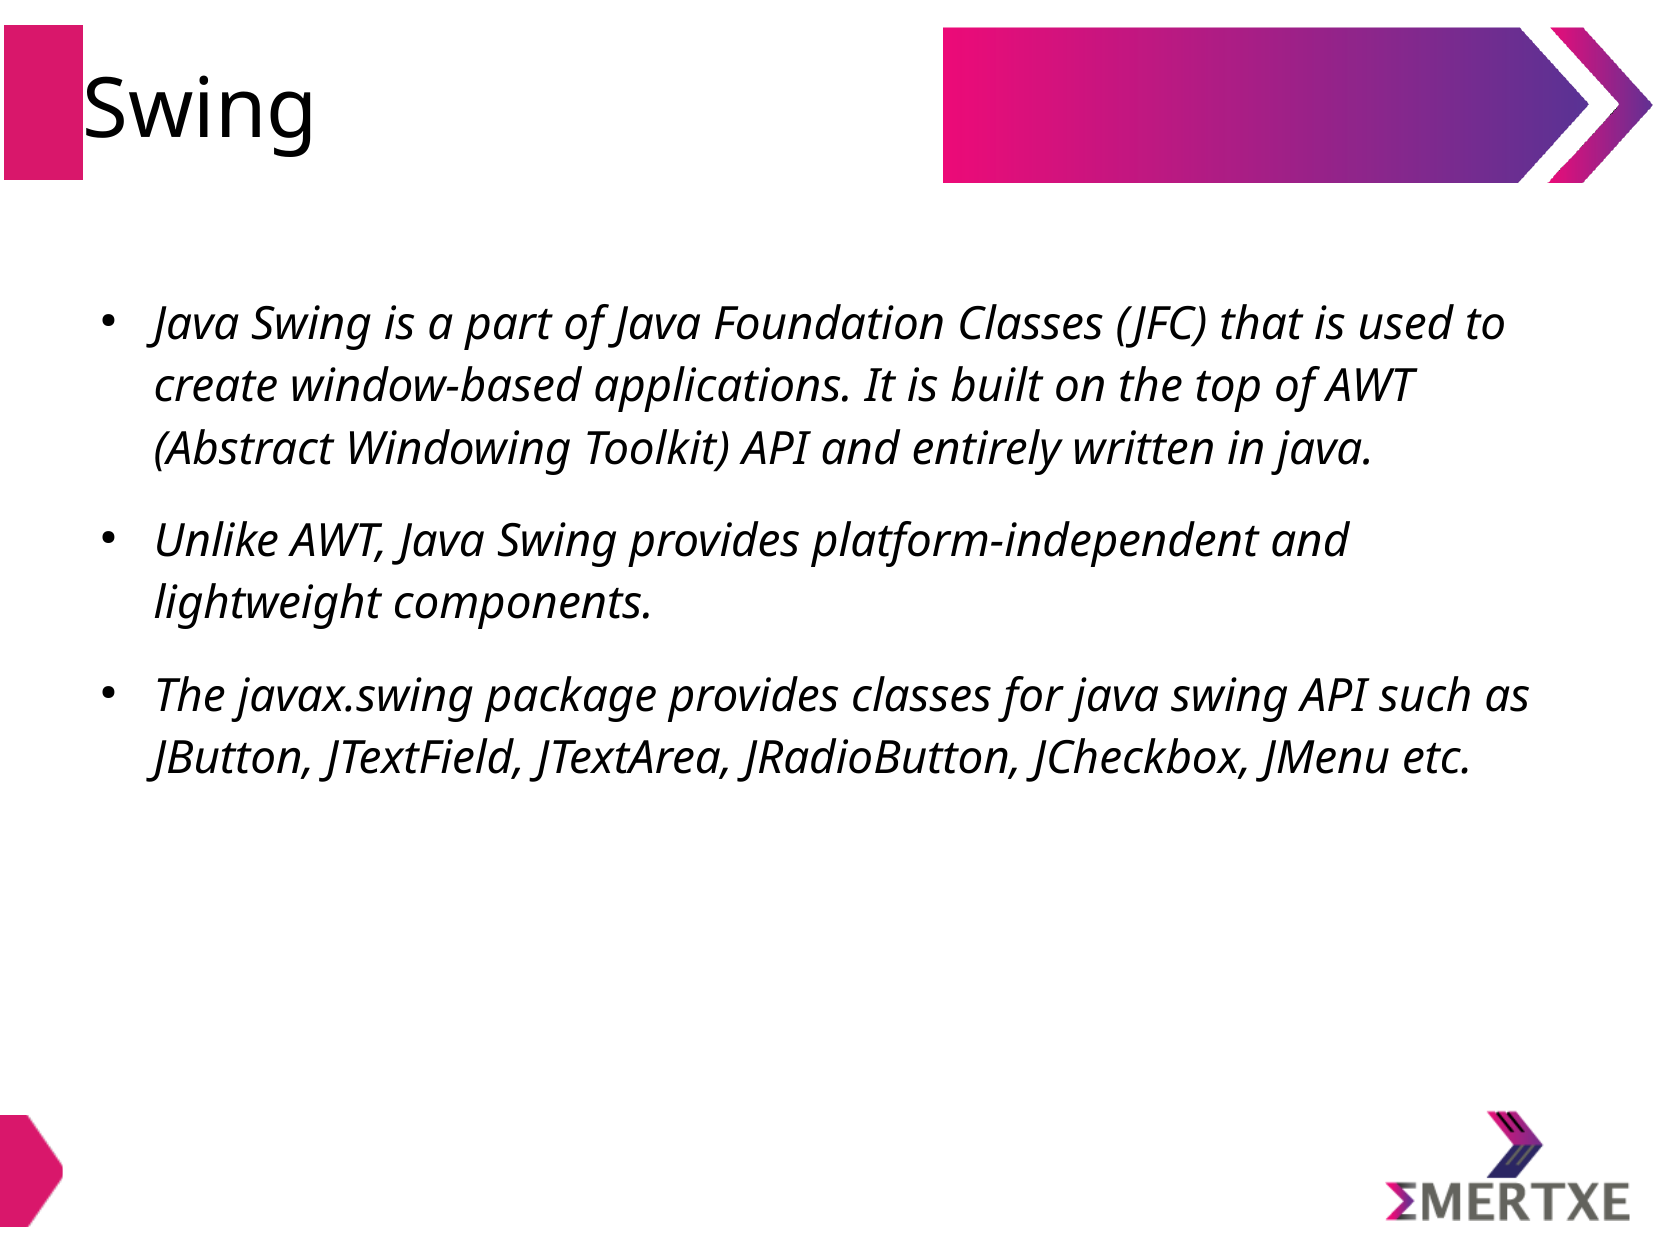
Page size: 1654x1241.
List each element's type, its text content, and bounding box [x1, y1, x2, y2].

list Java Swing is a part of Java Foundation Classes (JFC) that is used to create window-based applications. It is built on the top of AWT (Abstract Windowing Toolkit) API and entirely written in java. Unlike AWT, Java Swing provides platform-independent and lightweight components. The javax.swing package provides classes for java swing API such as JButton, JTextField, JTextArea, JRadioButton, JCheckbox, JMenu etc. [82, 290, 1571, 1010]
picture [1385, 1107, 1631, 1221]
picture [1571, 27, 1653, 183]
title Swing [82, 2, 1571, 210]
